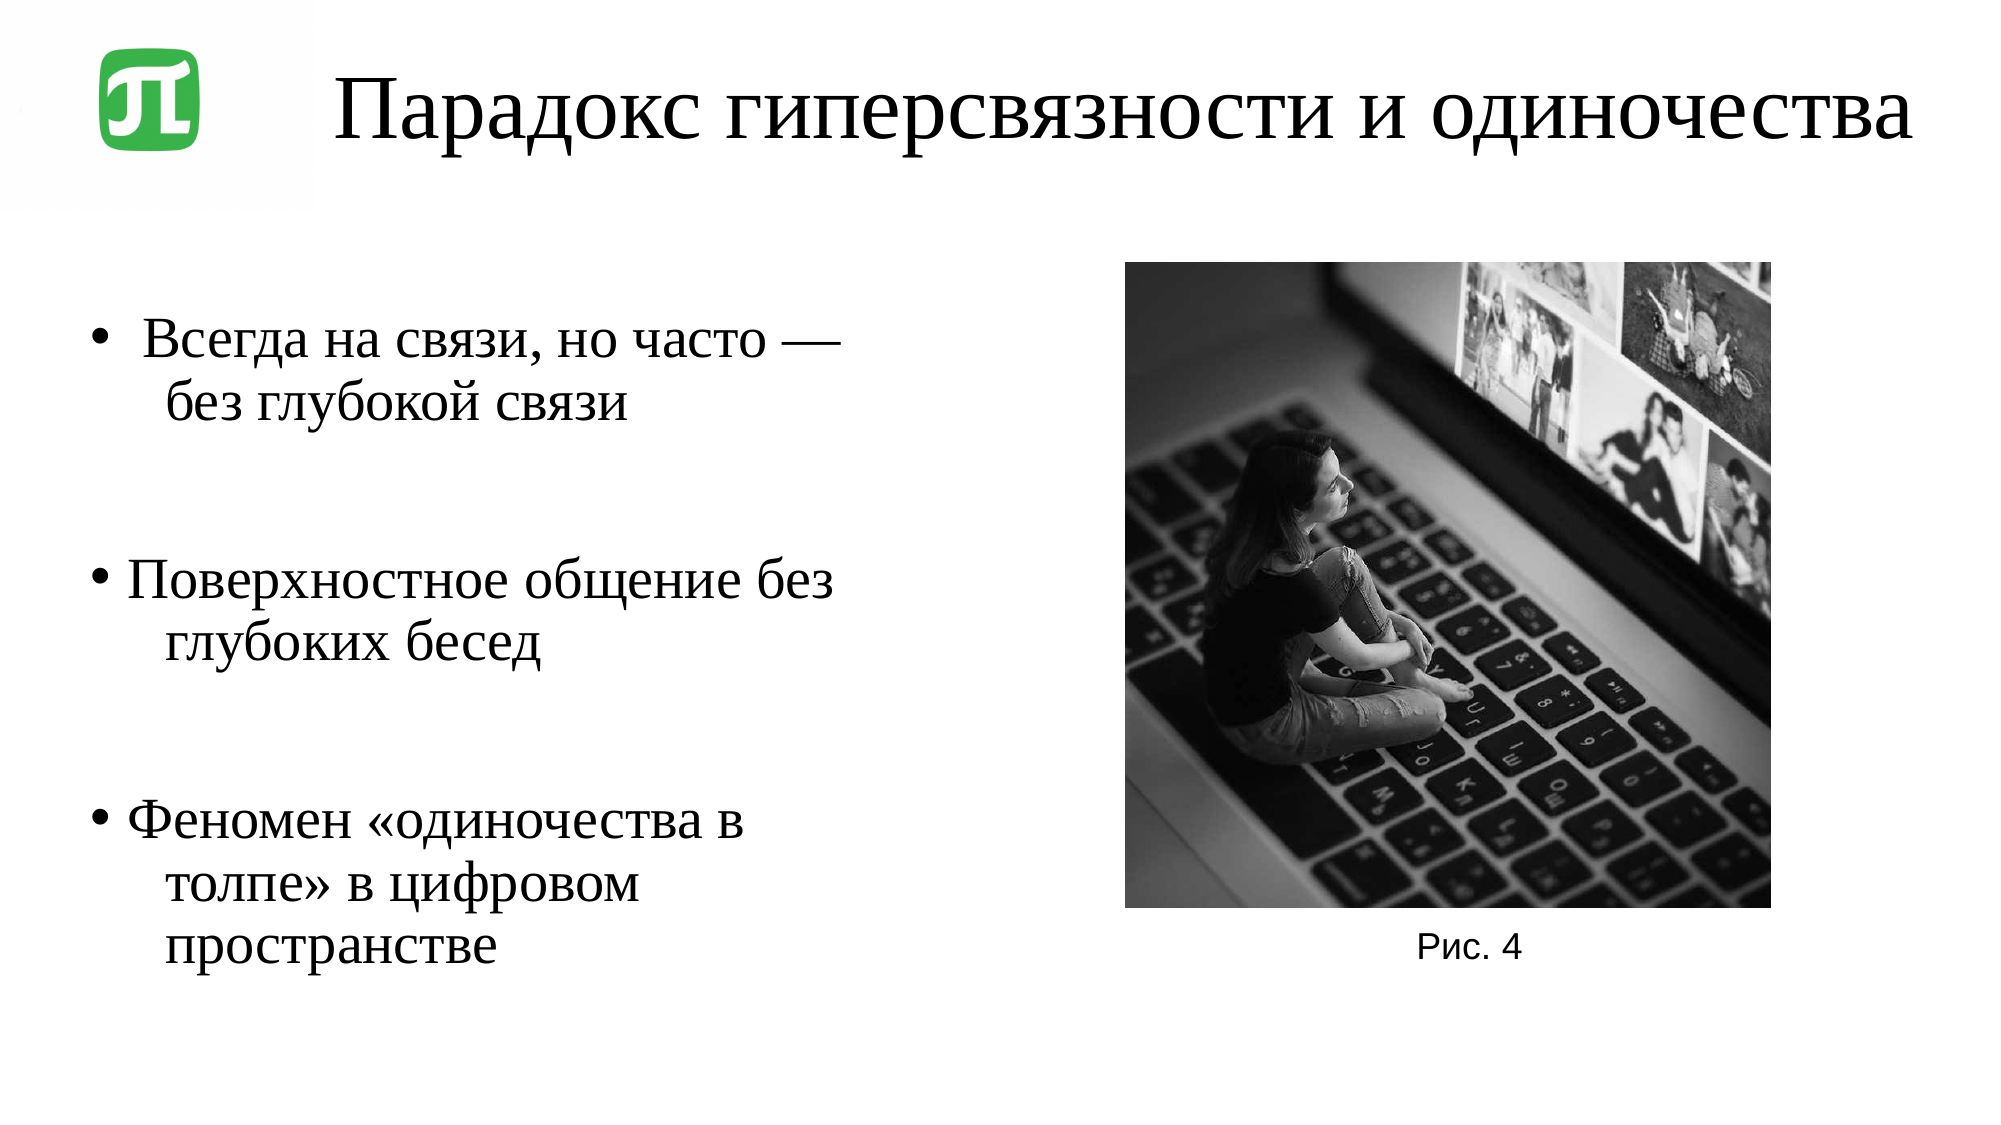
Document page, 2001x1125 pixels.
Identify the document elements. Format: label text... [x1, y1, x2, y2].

picture [0, 0, 315, 211]
text_box Рис. 4 [1391, 918, 1538, 976]
title Парадокс гиперсвязности и одиночества [262, 0, 1988, 218]
picture [1125, 262, 1771, 908]
list Всегда на связи, но часто — без глубокой связи Поверхностное общение без глубоких бесед Феномен «одиночества в толпе» в цифровом пространстве [75, 299, 913, 1014]
